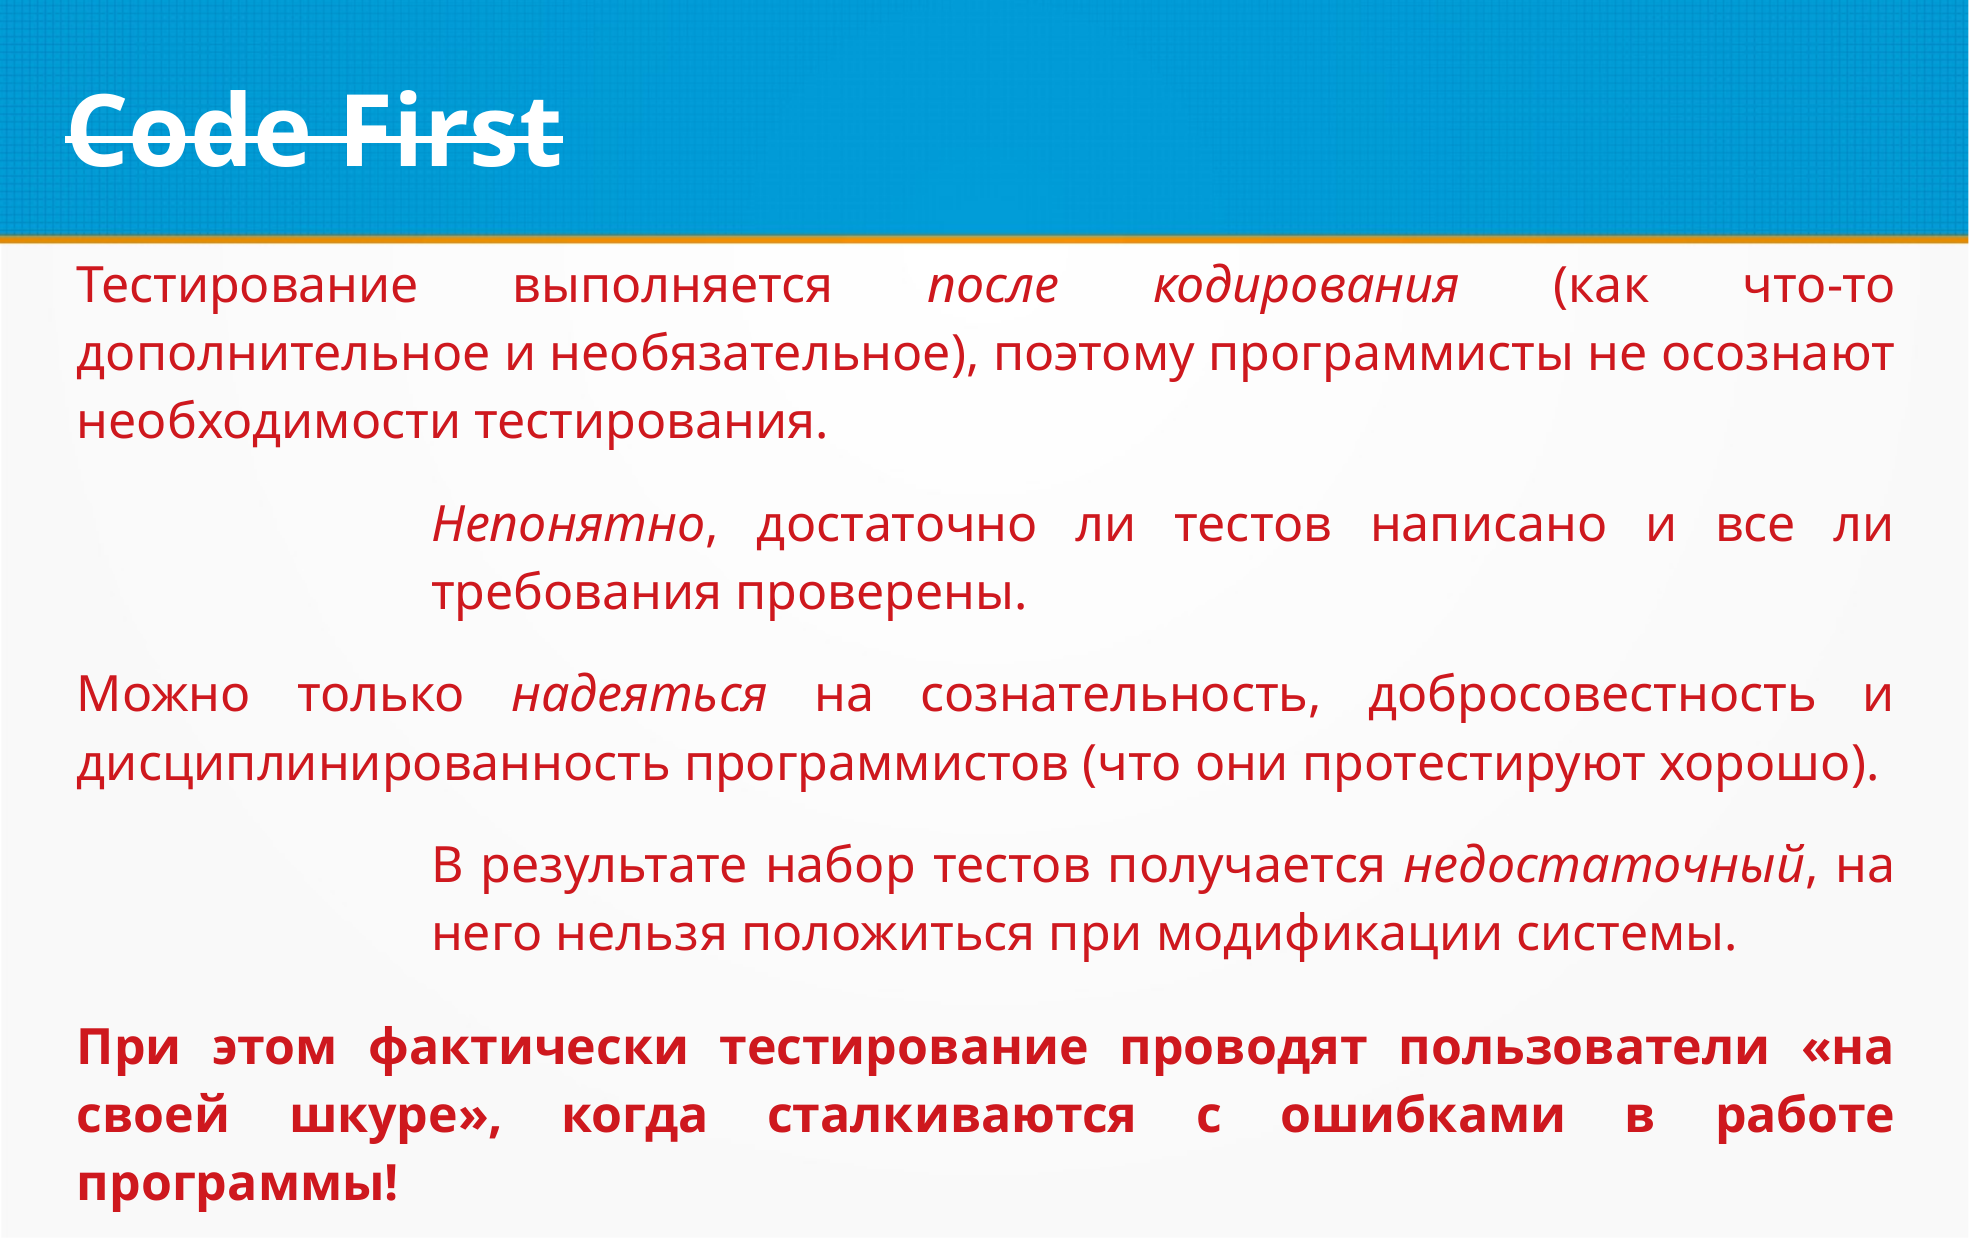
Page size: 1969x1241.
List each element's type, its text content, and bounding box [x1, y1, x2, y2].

picture [0, 233, 1969, 1241]
text_box Тестирование выполняется после кодирования (как что-то дополнительное и необязательное), поэтому программисты не осознают необходимости тестирования. Непонятно, достаточно ли тестов написано и все ли требования проверены. Можно только надеяться на сознательность, добросовестность и дисциплинированность программистов (что они протестируют хорошо). В результате набор тестов получается недостаточный, на него нельзя положиться при модификации системы. При этом фактически тестирование проводят пользователи «на своей шкуре», когда сталкиваются с ошибками в работе программы! [70, 264, 1902, 1201]
text_box Code First [59, 55, 1902, 200]
